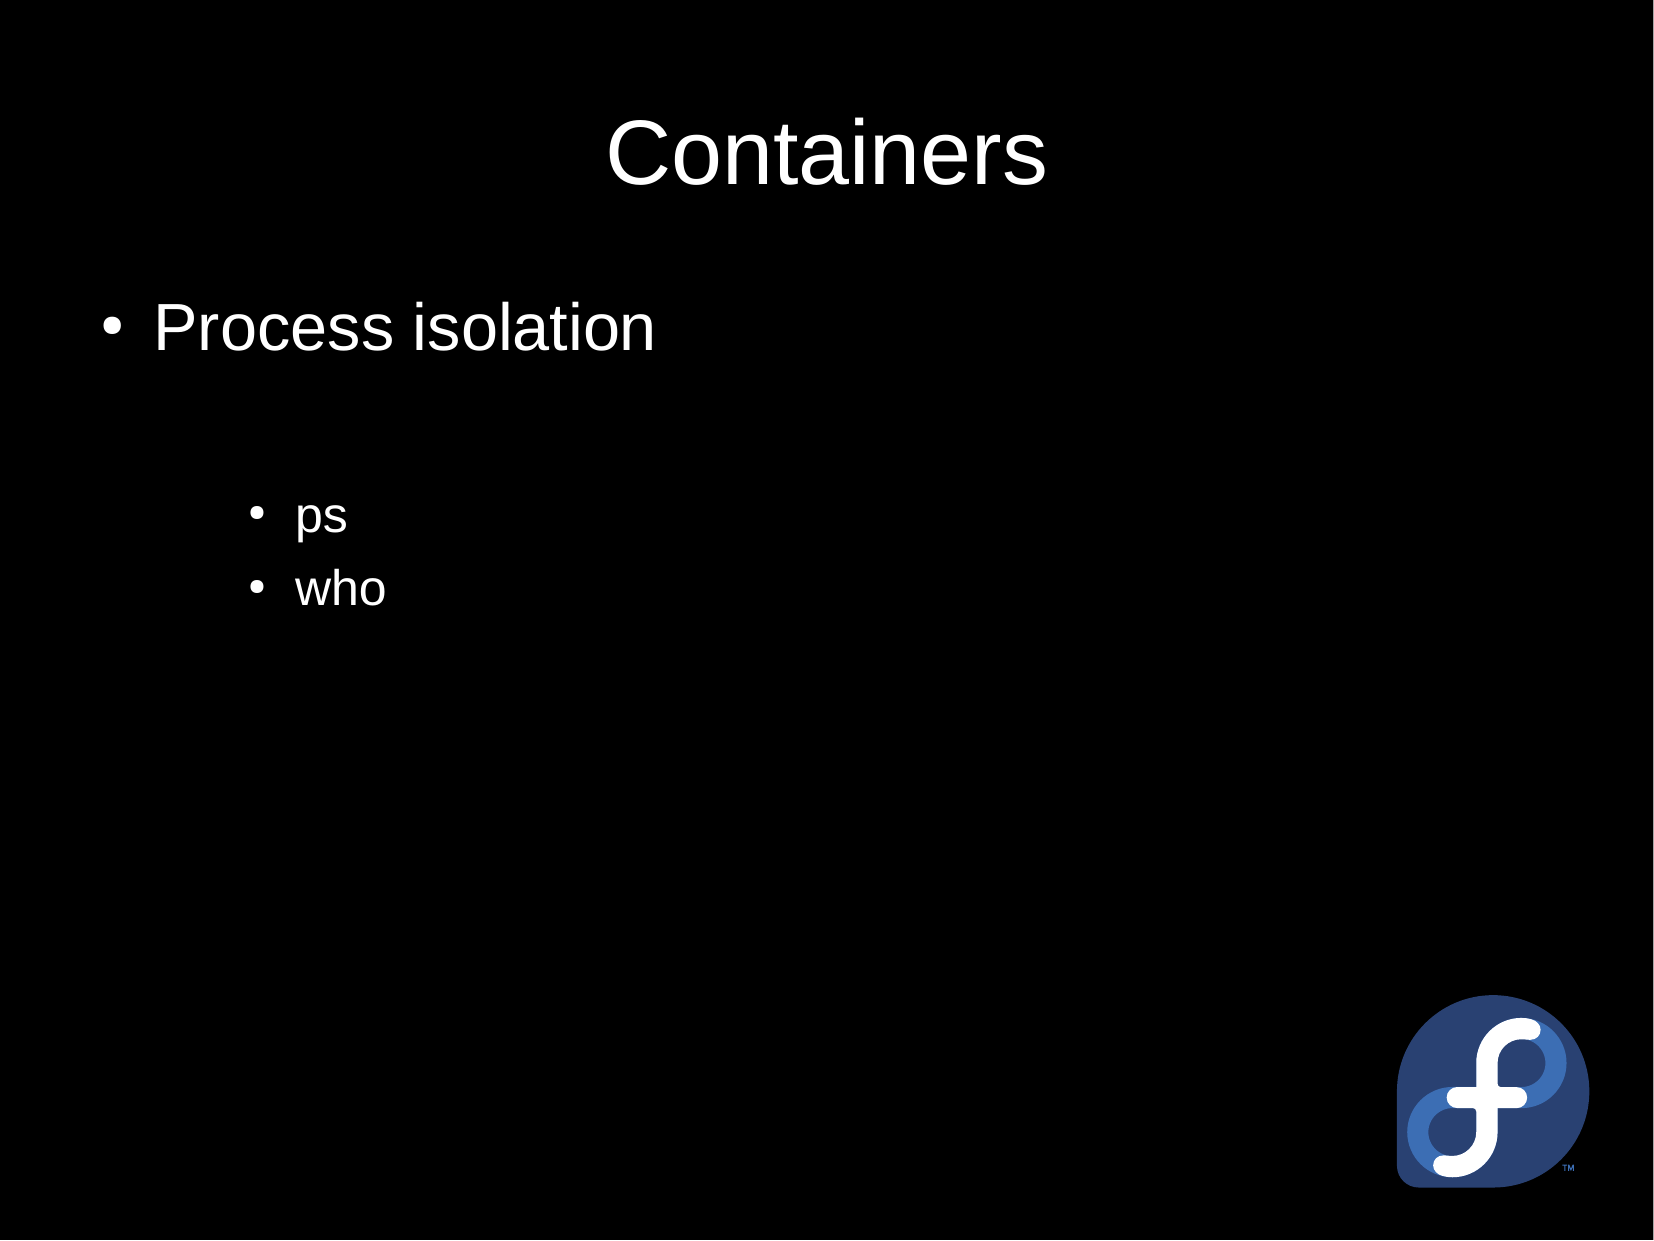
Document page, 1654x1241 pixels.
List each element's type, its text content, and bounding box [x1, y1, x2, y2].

picture [1396, 994, 1591, 1189]
list Process isolation ps who [82, 290, 1571, 1010]
title Containers [82, 49, 1571, 257]
